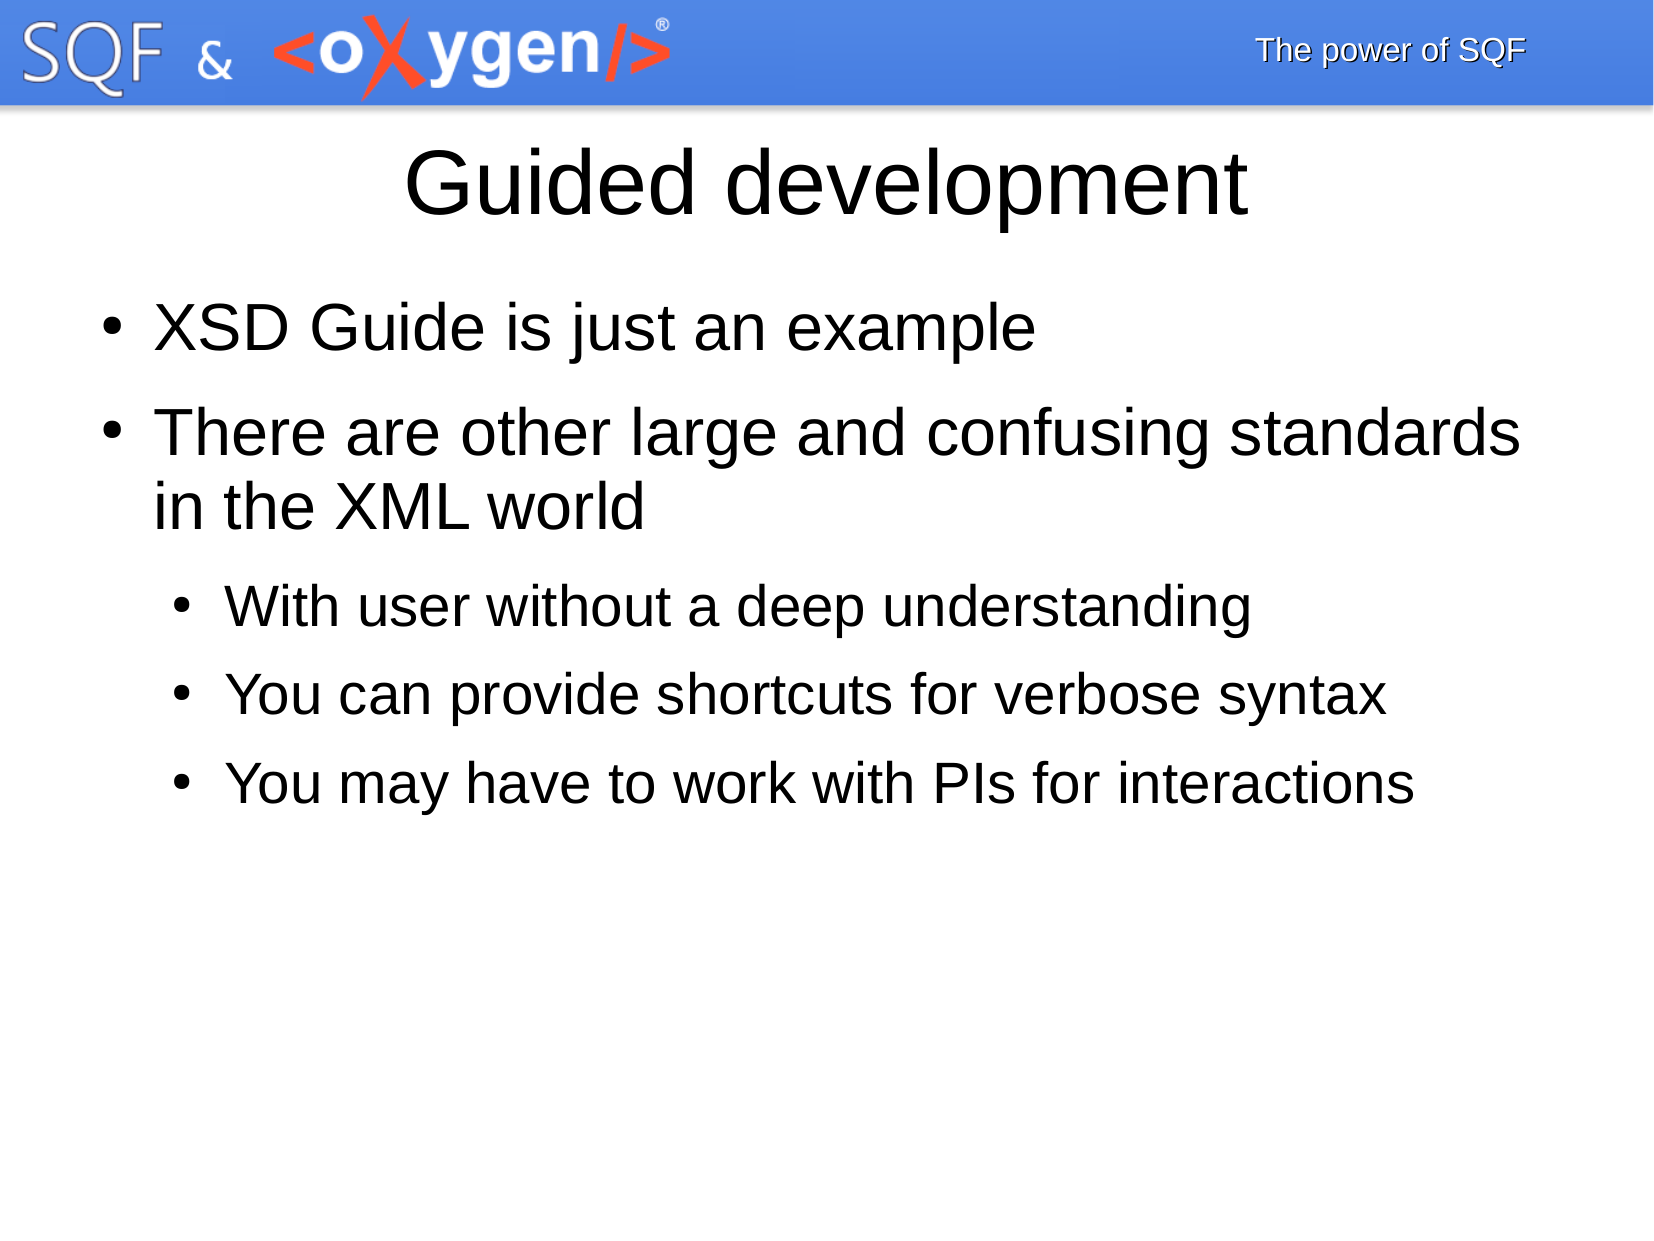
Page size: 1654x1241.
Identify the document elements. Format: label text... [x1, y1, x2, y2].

list XSD Guide is just an example There are other large and confusing standards in the XML world With user without a deep understanding You can provide shortcuts for verbose syntax You may have to work with PIs for interactions [82, 290, 1571, 1010]
title Guided development [82, 78, 1571, 287]
picture [0, 0, 1654, 119]
